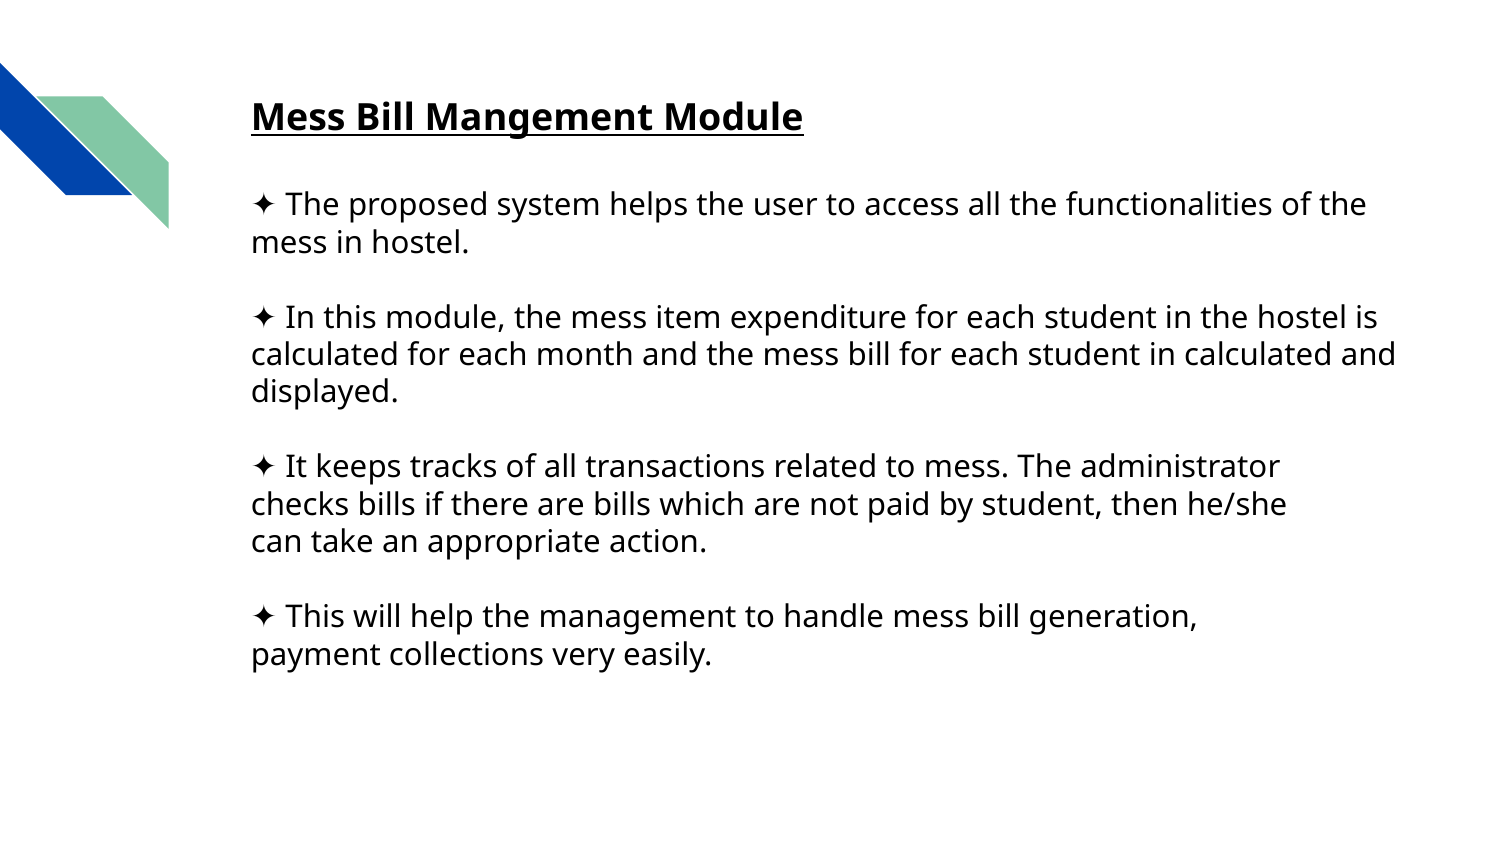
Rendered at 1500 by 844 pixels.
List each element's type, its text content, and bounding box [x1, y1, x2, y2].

text_box ✦ The proposed system helps the user to access all the functionalities of the mess in hostel. ✦ In this module, the mess item expenditure for each student in the hostel is calculated for each month and the mess bill for each student in calculated and displayed. ✦ It keeps tracks of all transactions related to mess. The administrator checks bills if there are bills which are not paid by student, then he/she can take an appropriate action. ✦ This will help the management to handle mess bill generation, payment collections very easily. [236, 177, 1418, 715]
text_box Mess Bill Mangement Module [236, 85, 945, 148]
